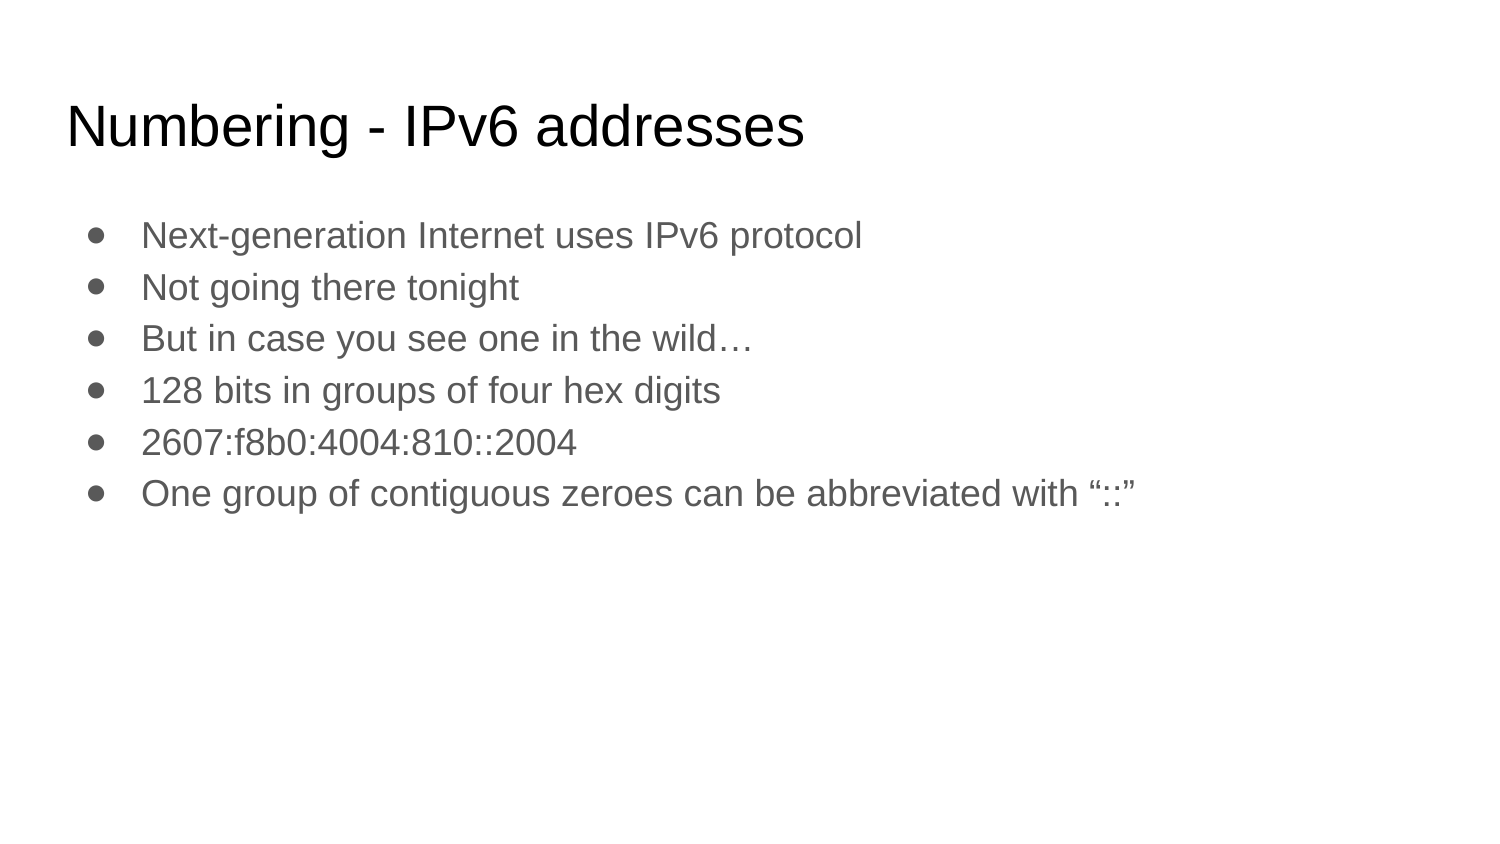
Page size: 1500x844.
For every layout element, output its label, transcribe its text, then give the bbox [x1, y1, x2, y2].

title Numbering - IPv6 addresses [51, 72, 1449, 167]
list Next-generation Internet uses IPv6 protocol Not going there tonight But in case you see one in the wild… 128 bits in groups of four hex digits 2607:f8b0:4004:810::2004 One group of contiguous zeroes can be abbreviated with “::” [51, 189, 1449, 750]
